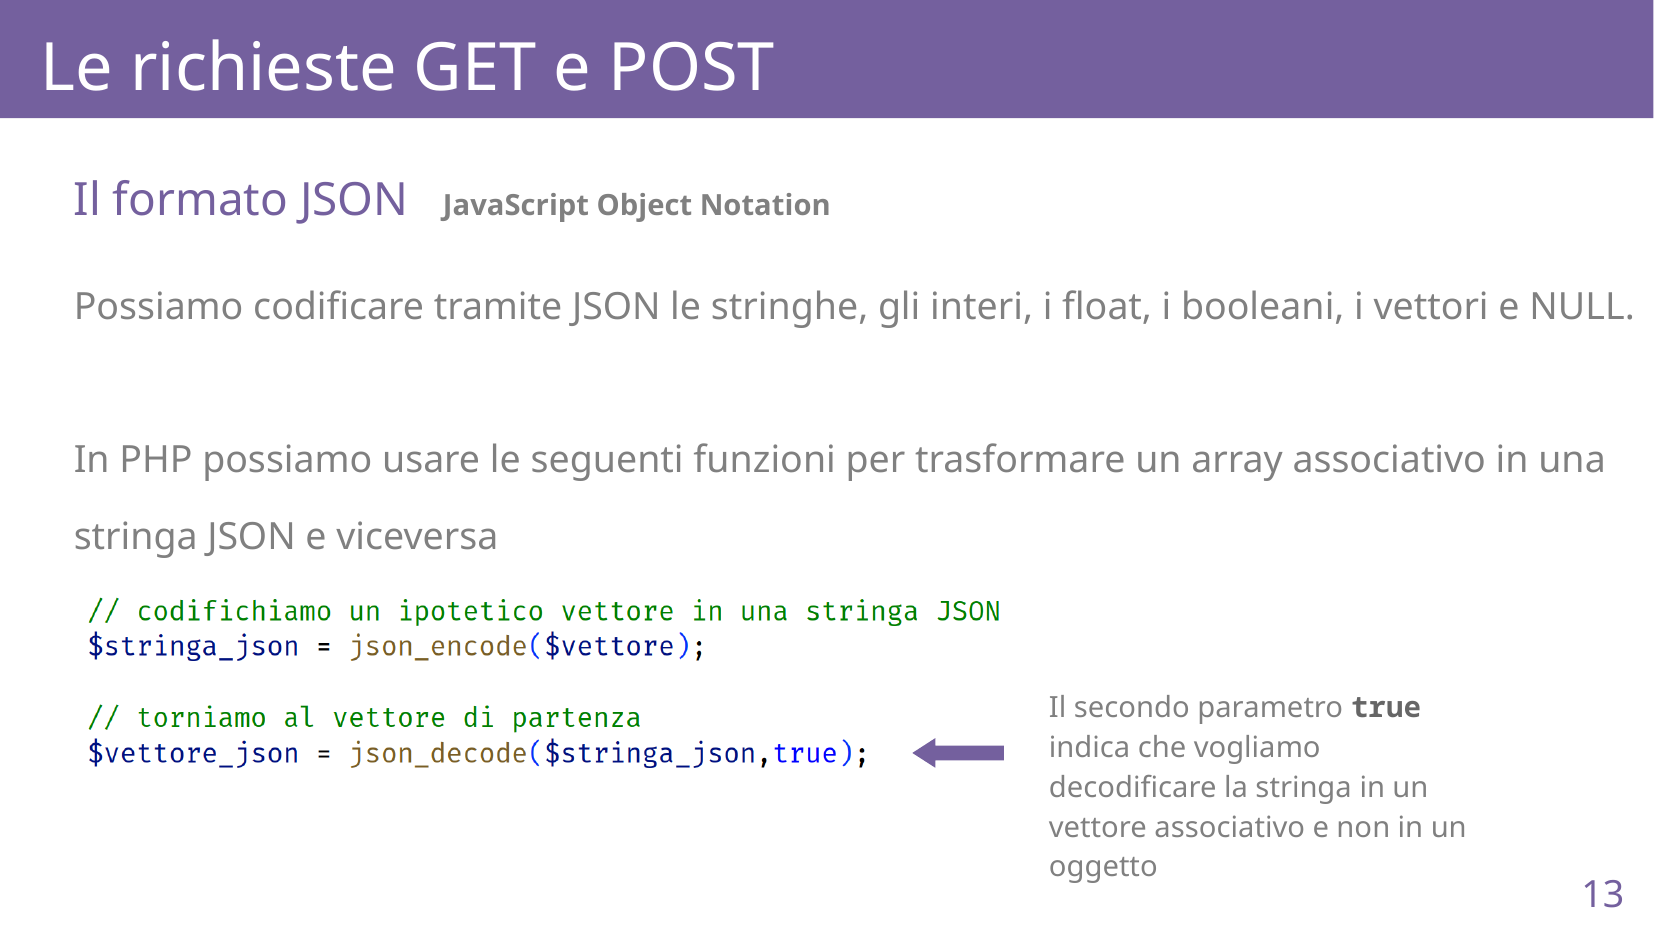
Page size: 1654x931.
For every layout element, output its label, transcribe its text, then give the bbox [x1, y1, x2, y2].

text_box Il secondo parametro true indica che vogliamo decodificare la stringa in un vettore associativo e non in un oggetto [1034, 679, 1506, 835]
picture [63, 580, 1034, 798]
text_box [912, 738, 1004, 768]
text_box Il formato JSON JavaScript Object Notation [59, 158, 1107, 229]
text_box Possiamo codificare tramite JSON le stringhe, gli interi, i float, i booleani, i vettori e NULL. In PHP possiamo usare le seguenti funzioni per trasformare un array associativo in una stringa JSON e viceversa [59, 246, 1607, 532]
text_box <numero> [1510, 860, 1654, 931]
text_box Le richieste GET e POST [25, 11, 942, 107]
text_box [0, 0, 1654, 119]
